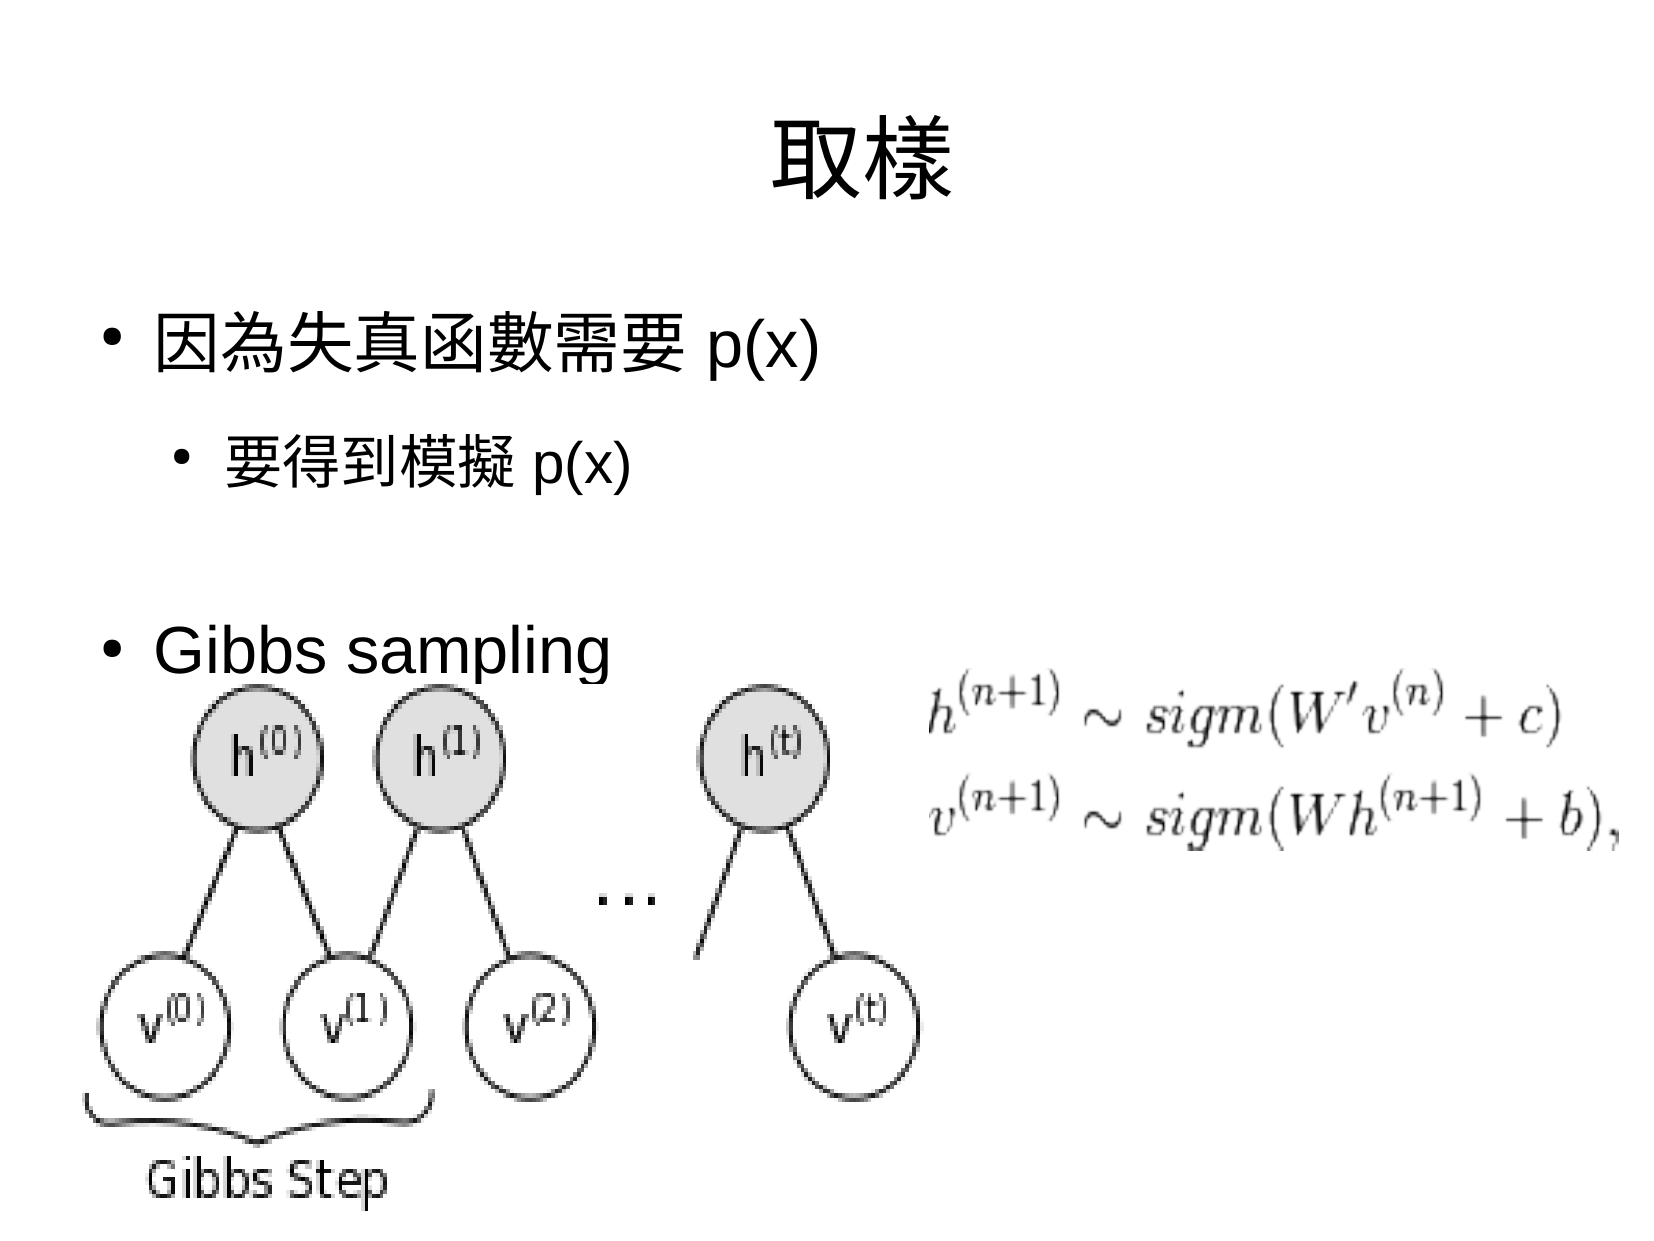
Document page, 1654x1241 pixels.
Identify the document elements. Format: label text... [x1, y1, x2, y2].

picture [82, 684, 924, 1211]
list 因為失真函數需要p(x) 要得到模擬p(x) Gibbs sampling [82, 290, 1571, 1109]
picture [929, 668, 1619, 851]
title 取樣 [82, 49, 1571, 257]
